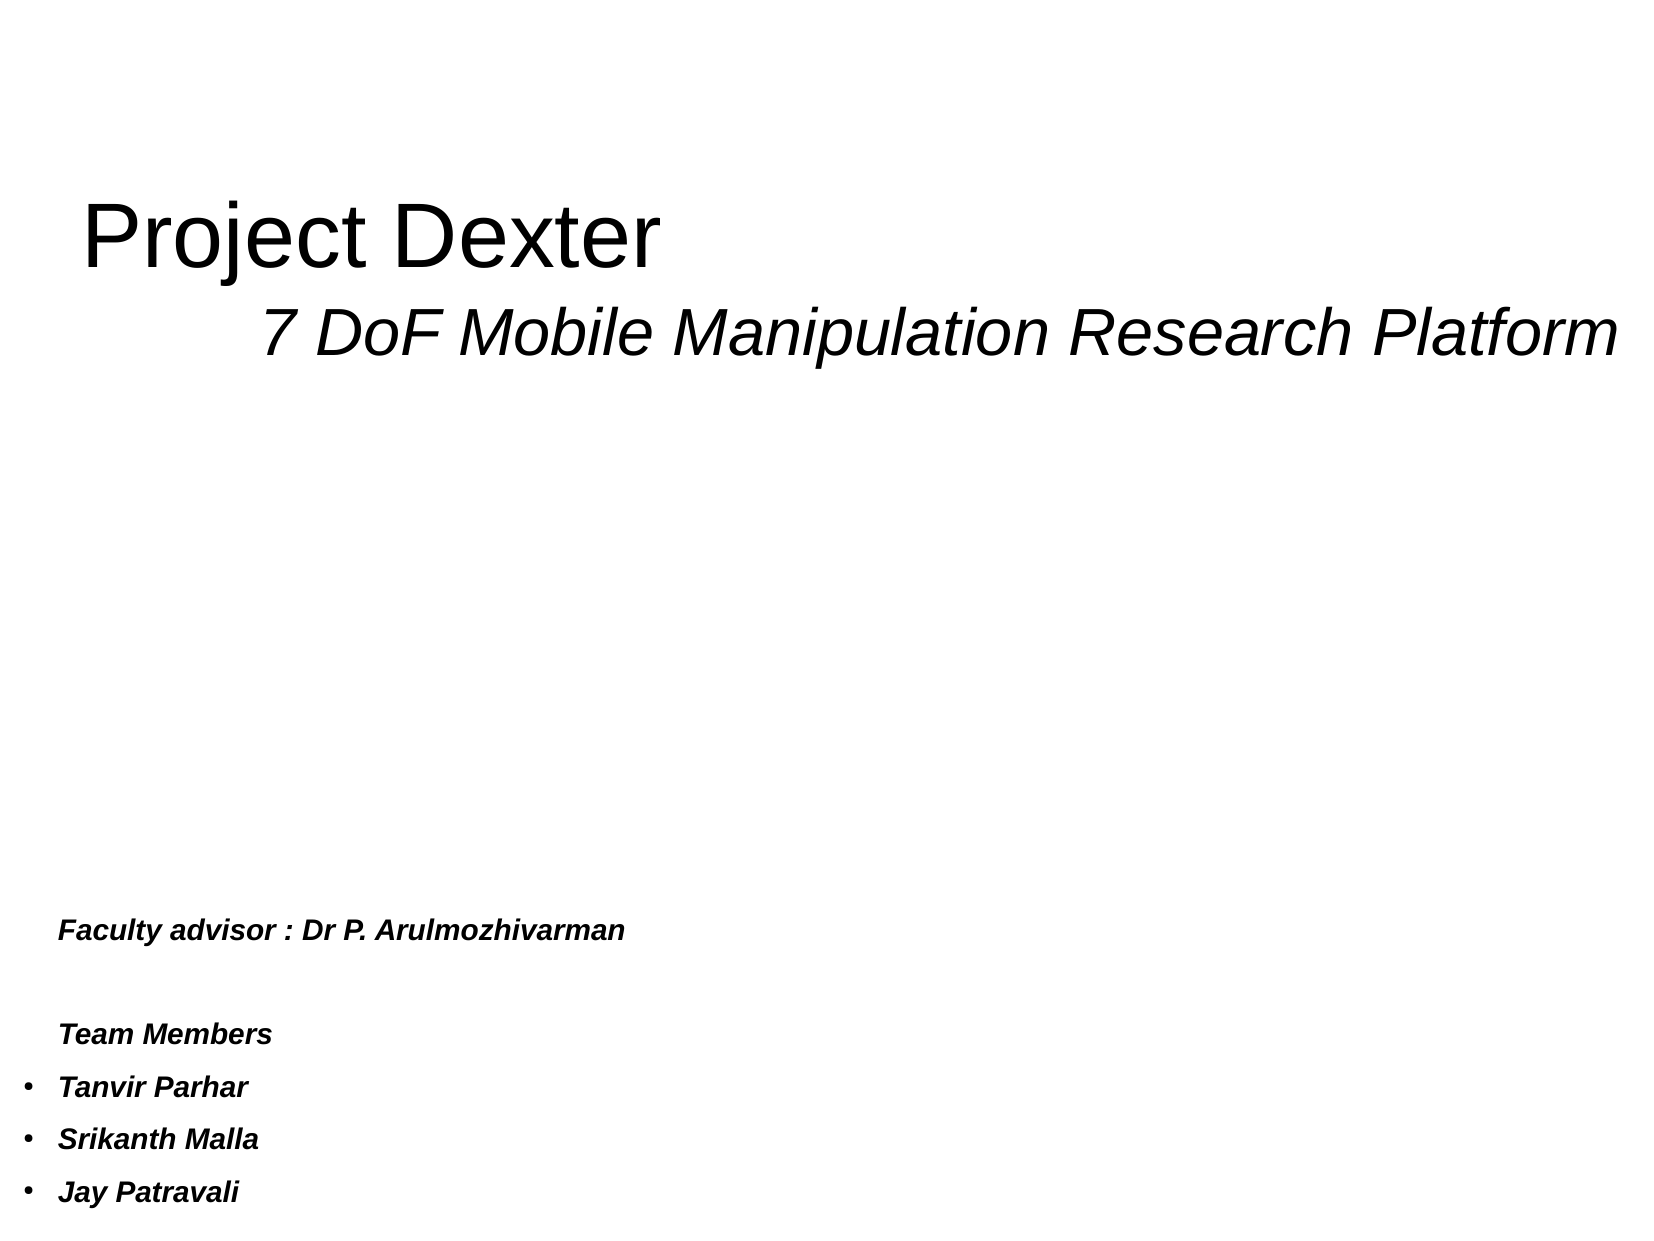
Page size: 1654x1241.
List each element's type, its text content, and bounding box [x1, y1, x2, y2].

list Faculty advisor : Dr P. Arulmozhivarman Team Members Tanvir Parhar Srikanth Malla Jay Patravali [11, 755, 1654, 1217]
title Project Dexter [0, 106, 922, 367]
list 7 DoF Mobile Manipulation Research Platform [188, 294, 1654, 638]
